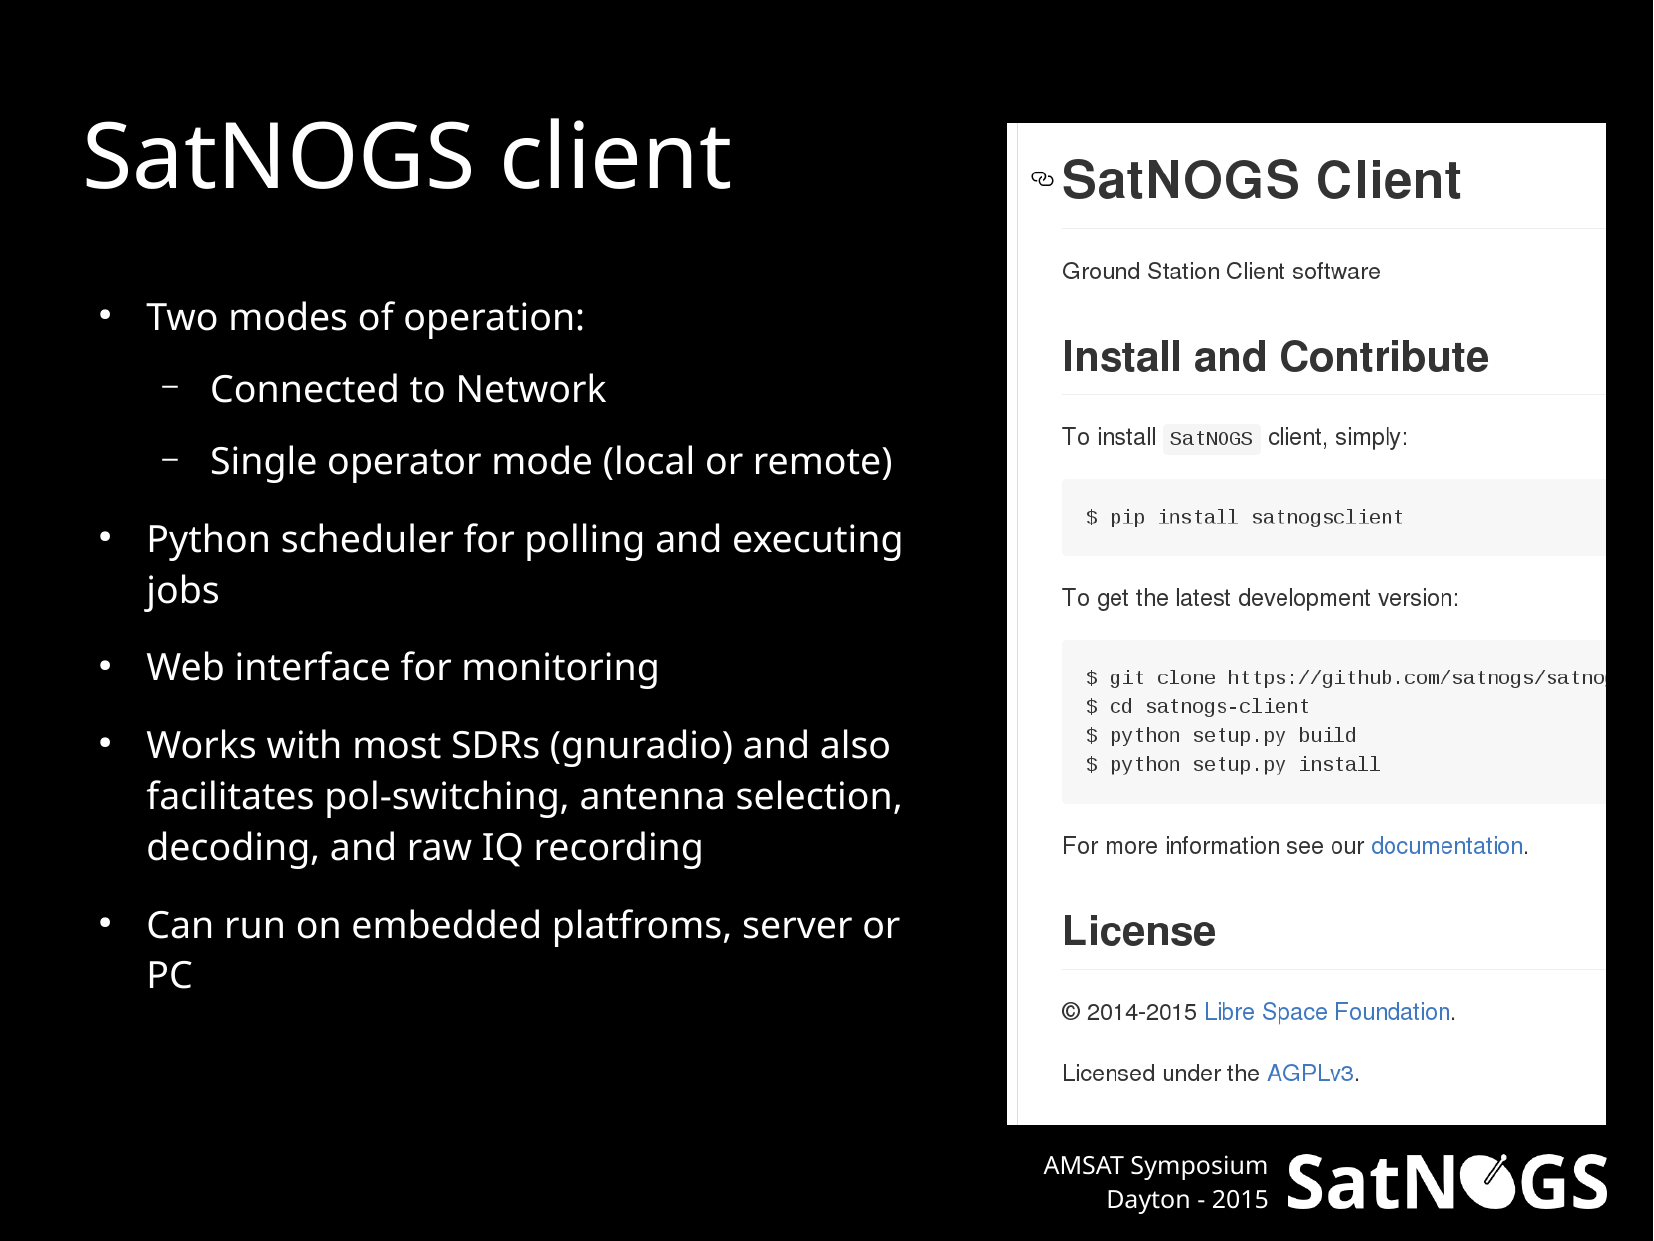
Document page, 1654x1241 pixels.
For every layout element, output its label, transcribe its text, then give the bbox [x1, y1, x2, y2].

list Two modes of operation: Connected to Network Single operator mode (local or remote) Python scheduler for polling and executing jobs Web interface for monitoring Works with most SDRs (gnuradio) and also facilitates pol-switching, antenna selection, decoding, and raw IQ recording Can run on embedded platfroms, server or PC [82, 290, 1007, 1010]
picture [1007, 123, 1606, 1126]
picture [1288, 1154, 1607, 1209]
title SatNOGS client [82, 49, 1571, 257]
